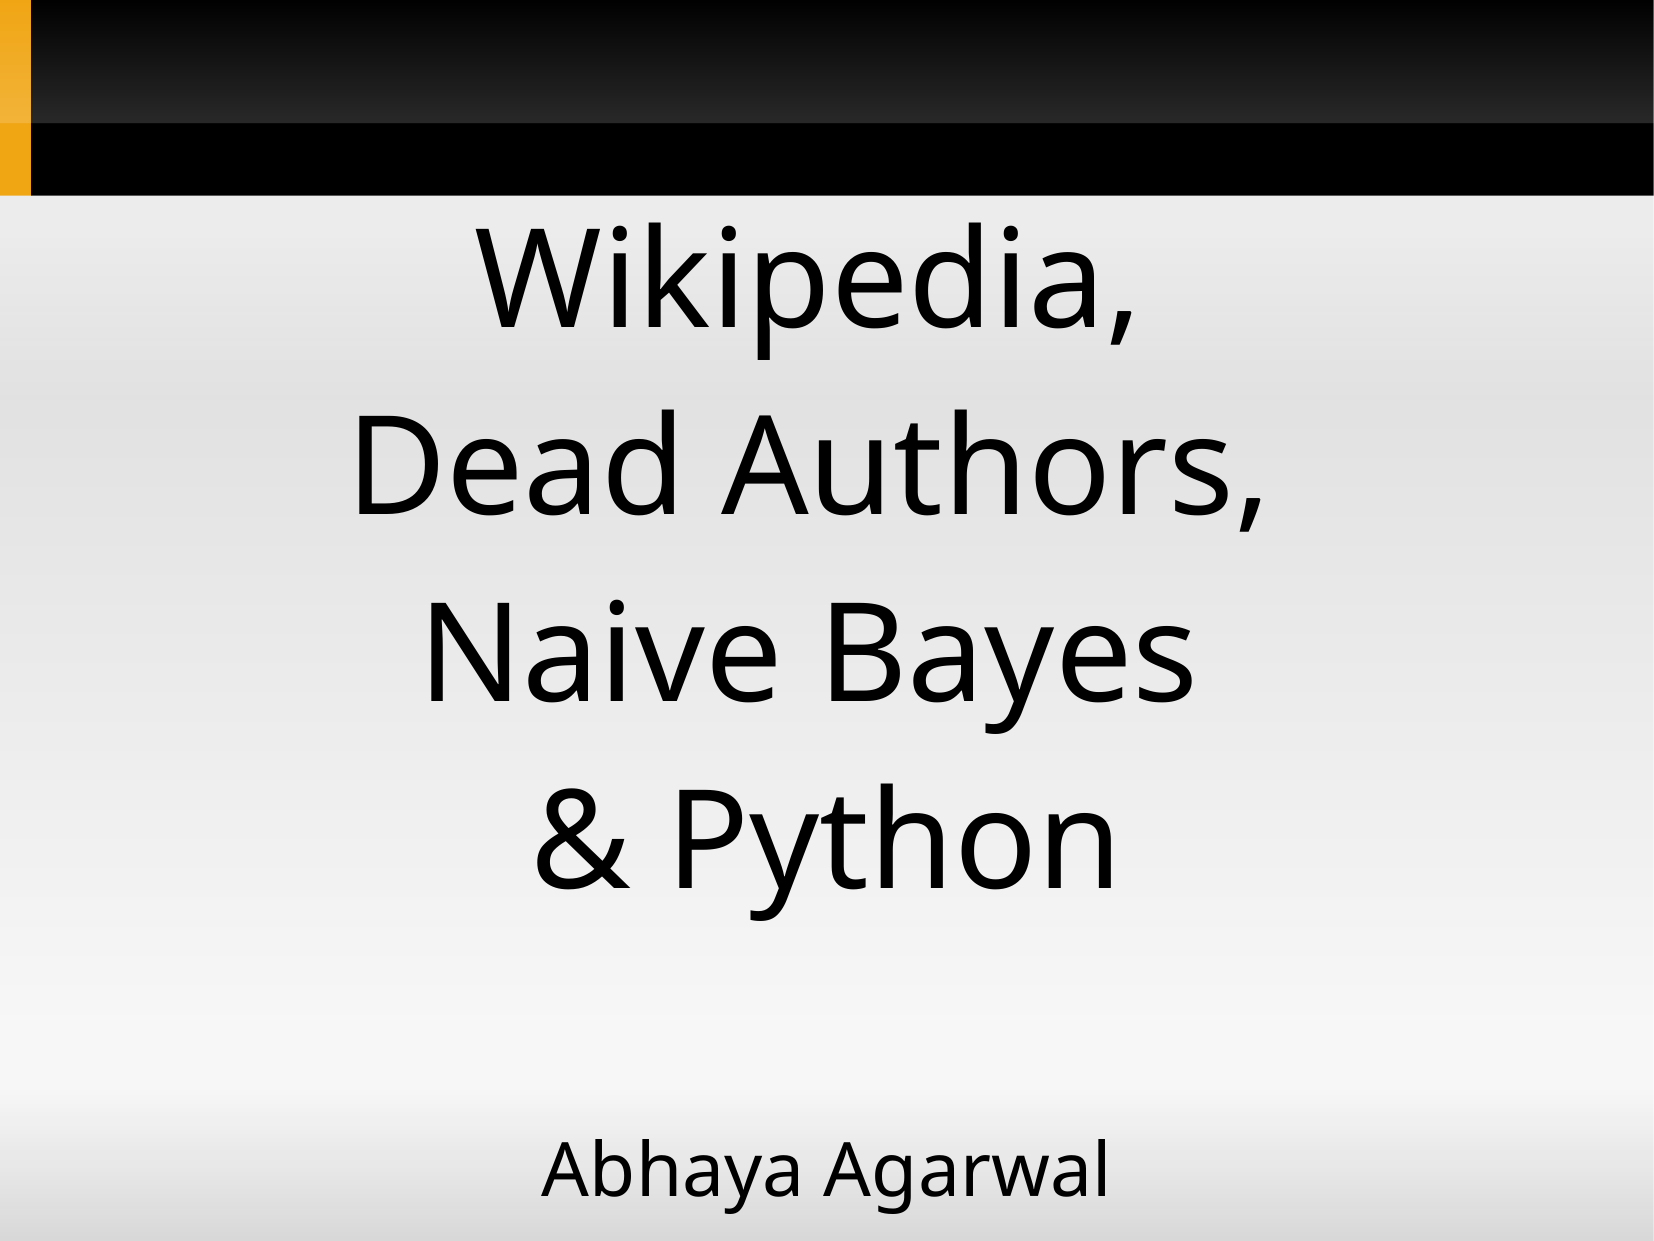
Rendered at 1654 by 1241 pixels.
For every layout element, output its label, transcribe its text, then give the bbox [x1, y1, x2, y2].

picture [0, 0, 1654, 1241]
subtitle Wikipedia, Dead Authors, Naive Bayes & Python Abhaya Agarwal [82, 277, 1571, 1122]
